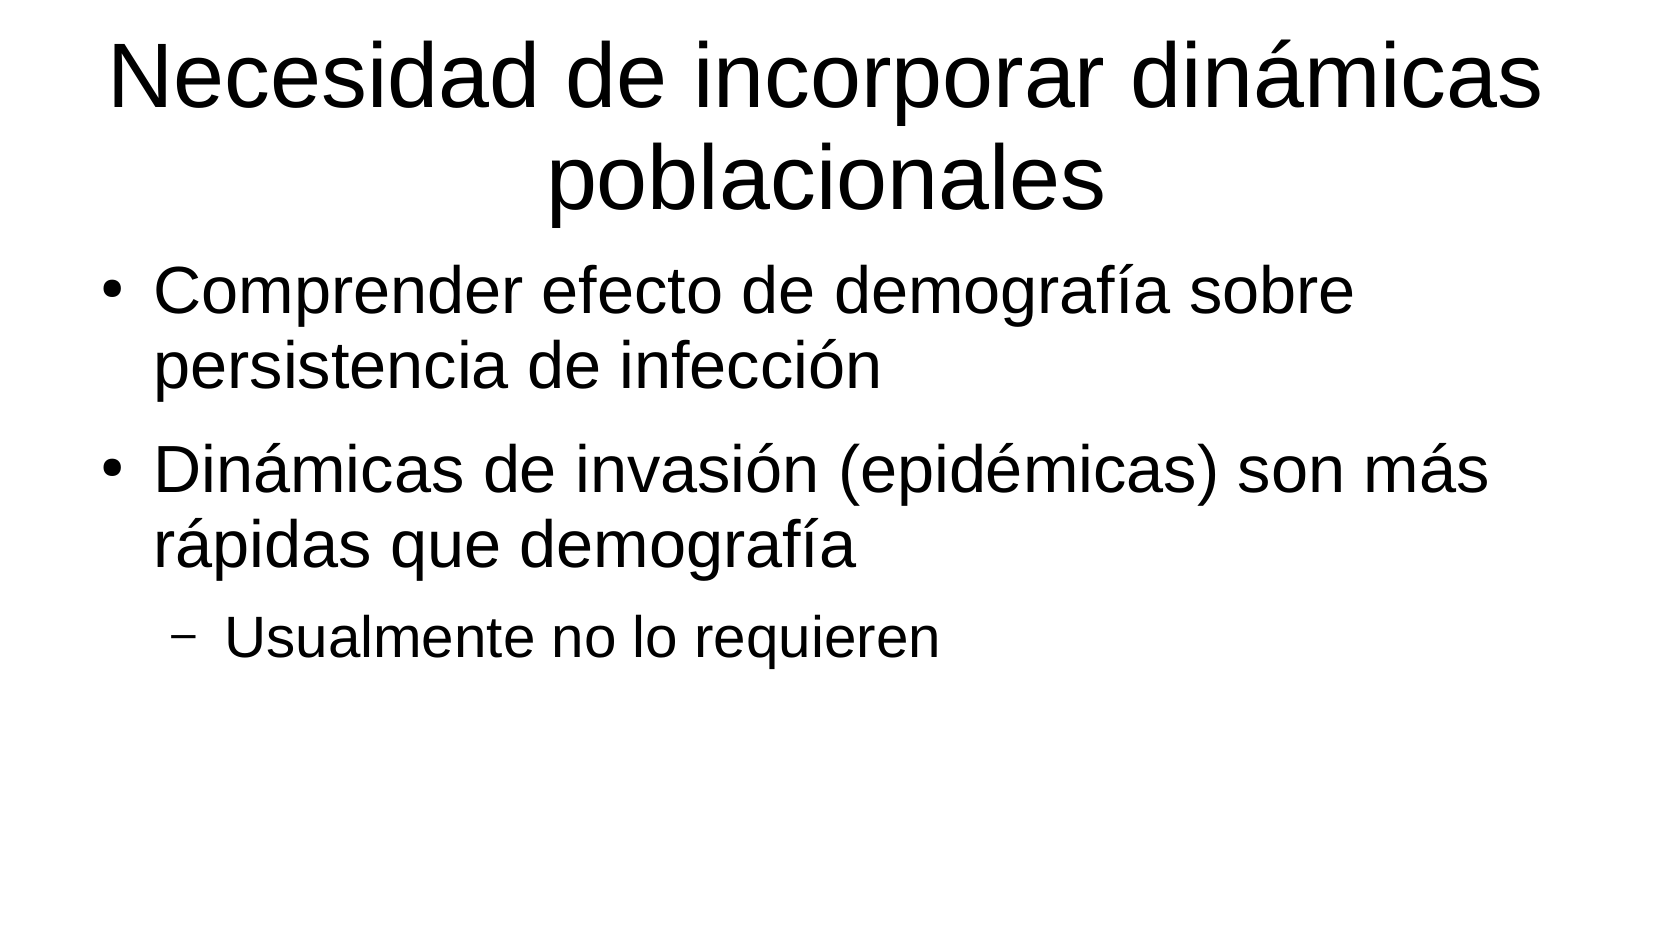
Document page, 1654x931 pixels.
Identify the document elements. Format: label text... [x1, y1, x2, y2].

title Necesidad de incorporar dinámicas poblacionales [82, 23, 1571, 230]
list Comprender efecto de demografía sobre persistencia de infección Dinámicas de invasión (epidémicas) son más rápidas que demografía Usualmente no lo requieren [82, 253, 1571, 793]
